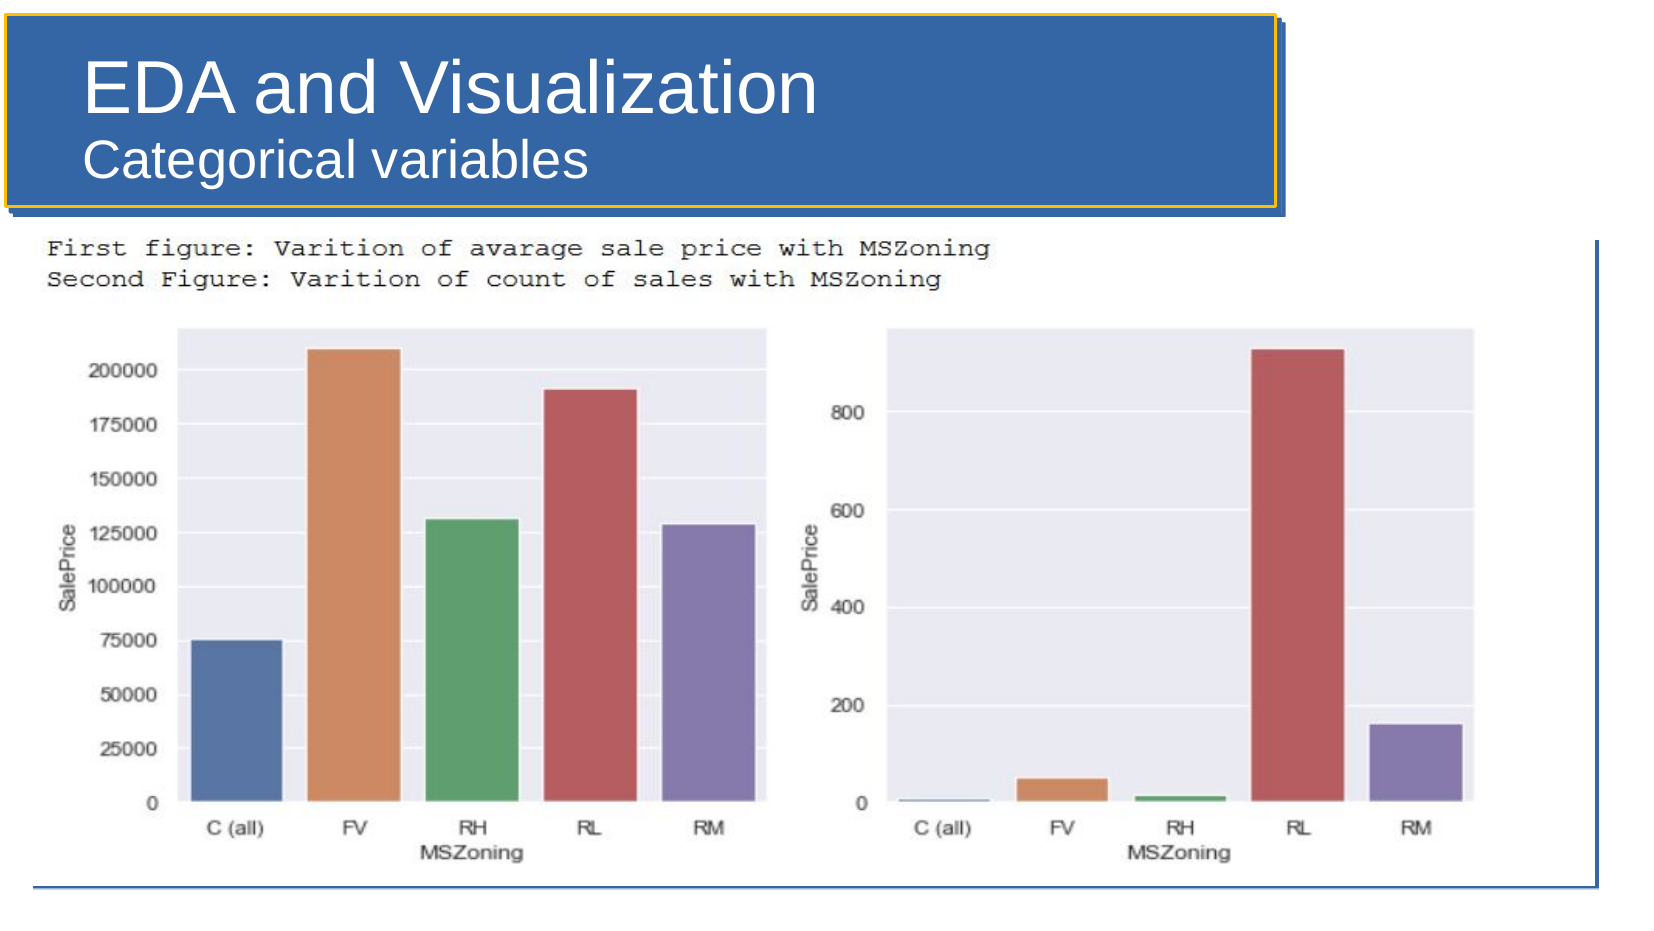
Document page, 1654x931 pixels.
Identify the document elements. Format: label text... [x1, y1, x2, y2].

title EDA and Visualization Categorical variables [82, 44, 1235, 192]
picture [29, 236, 1595, 886]
